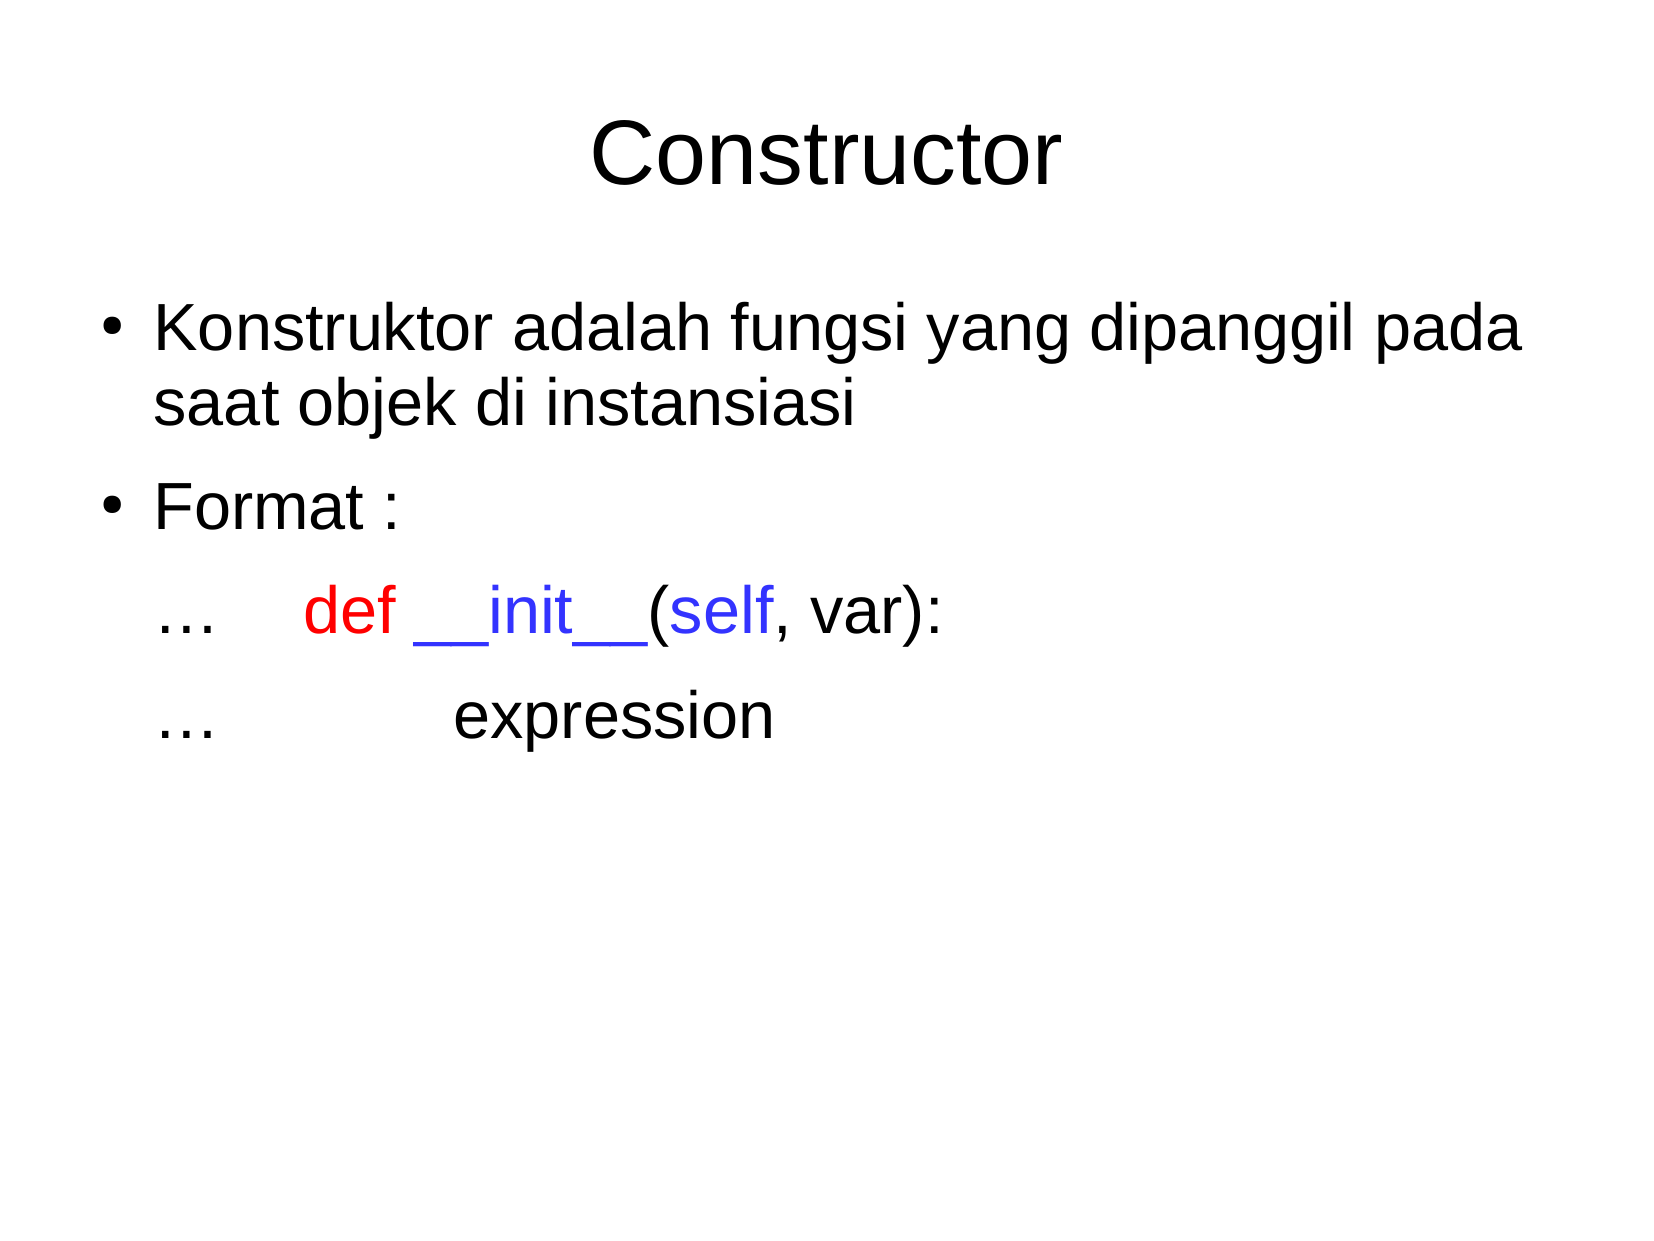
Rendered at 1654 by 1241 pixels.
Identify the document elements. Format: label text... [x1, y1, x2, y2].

list Konstruktor adalah fungsi yang dipanggil pada saat objek di instansiasi Format : … def __init__(self, var): … expression [82, 290, 1571, 1010]
title Constructor [82, 49, 1571, 257]
